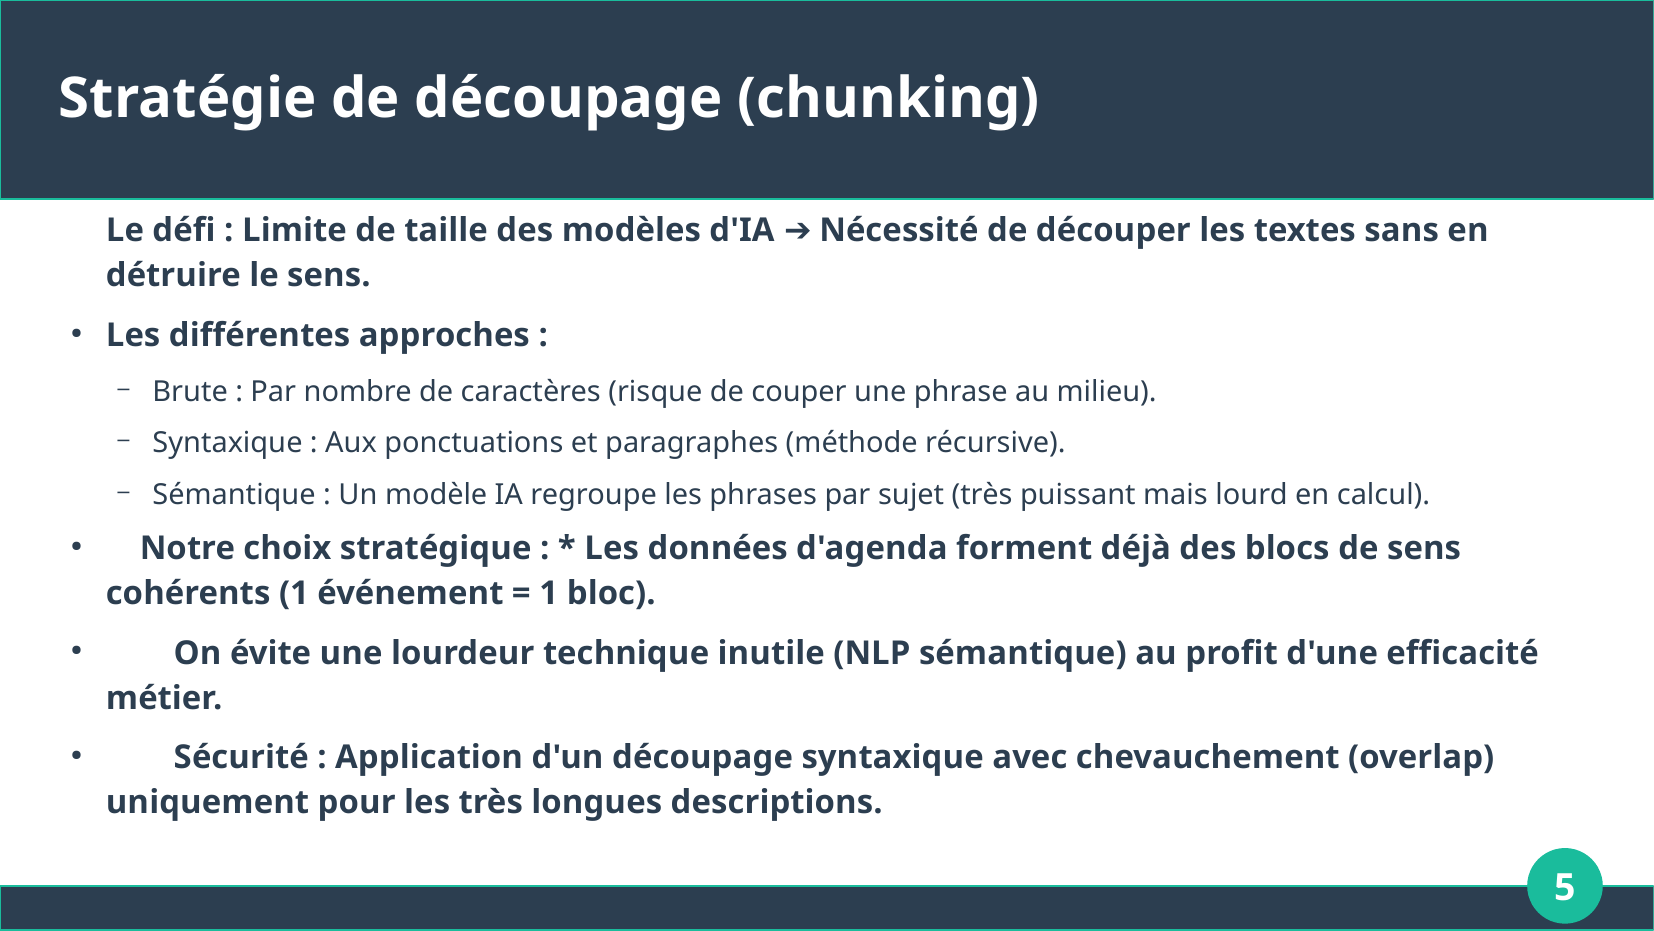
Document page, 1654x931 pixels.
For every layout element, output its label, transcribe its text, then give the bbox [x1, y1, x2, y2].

title Stratégie de découpage (chunking) [59, 37, 1595, 155]
list Le défi : Limite de taille des modèles d'IA ➔ Nécessité de découper les textes sans en détruire le sens. Les différentes approches : Brute : Par nombre de caractères (risque de couper une phrase au milieu). Syntaxique : Aux ponctuations et paragraphes (méthode récursive). Sémantique : Un modèle IA regroupe les phrases par sujet (très puissant mais lourd en calcul). Notre choix stratégique : * Les données d'agenda forment déjà des blocs de sens cohérents (1 événement = 1 bloc). On évite une lourdeur technique inutile (NLP sémantique) au profit d'une efficacité métier. Sécurité : Application d'un découpage syntaxique avec chevauchement (overlap) uniquement pour les très longues descriptions. [59, 206, 1595, 827]
